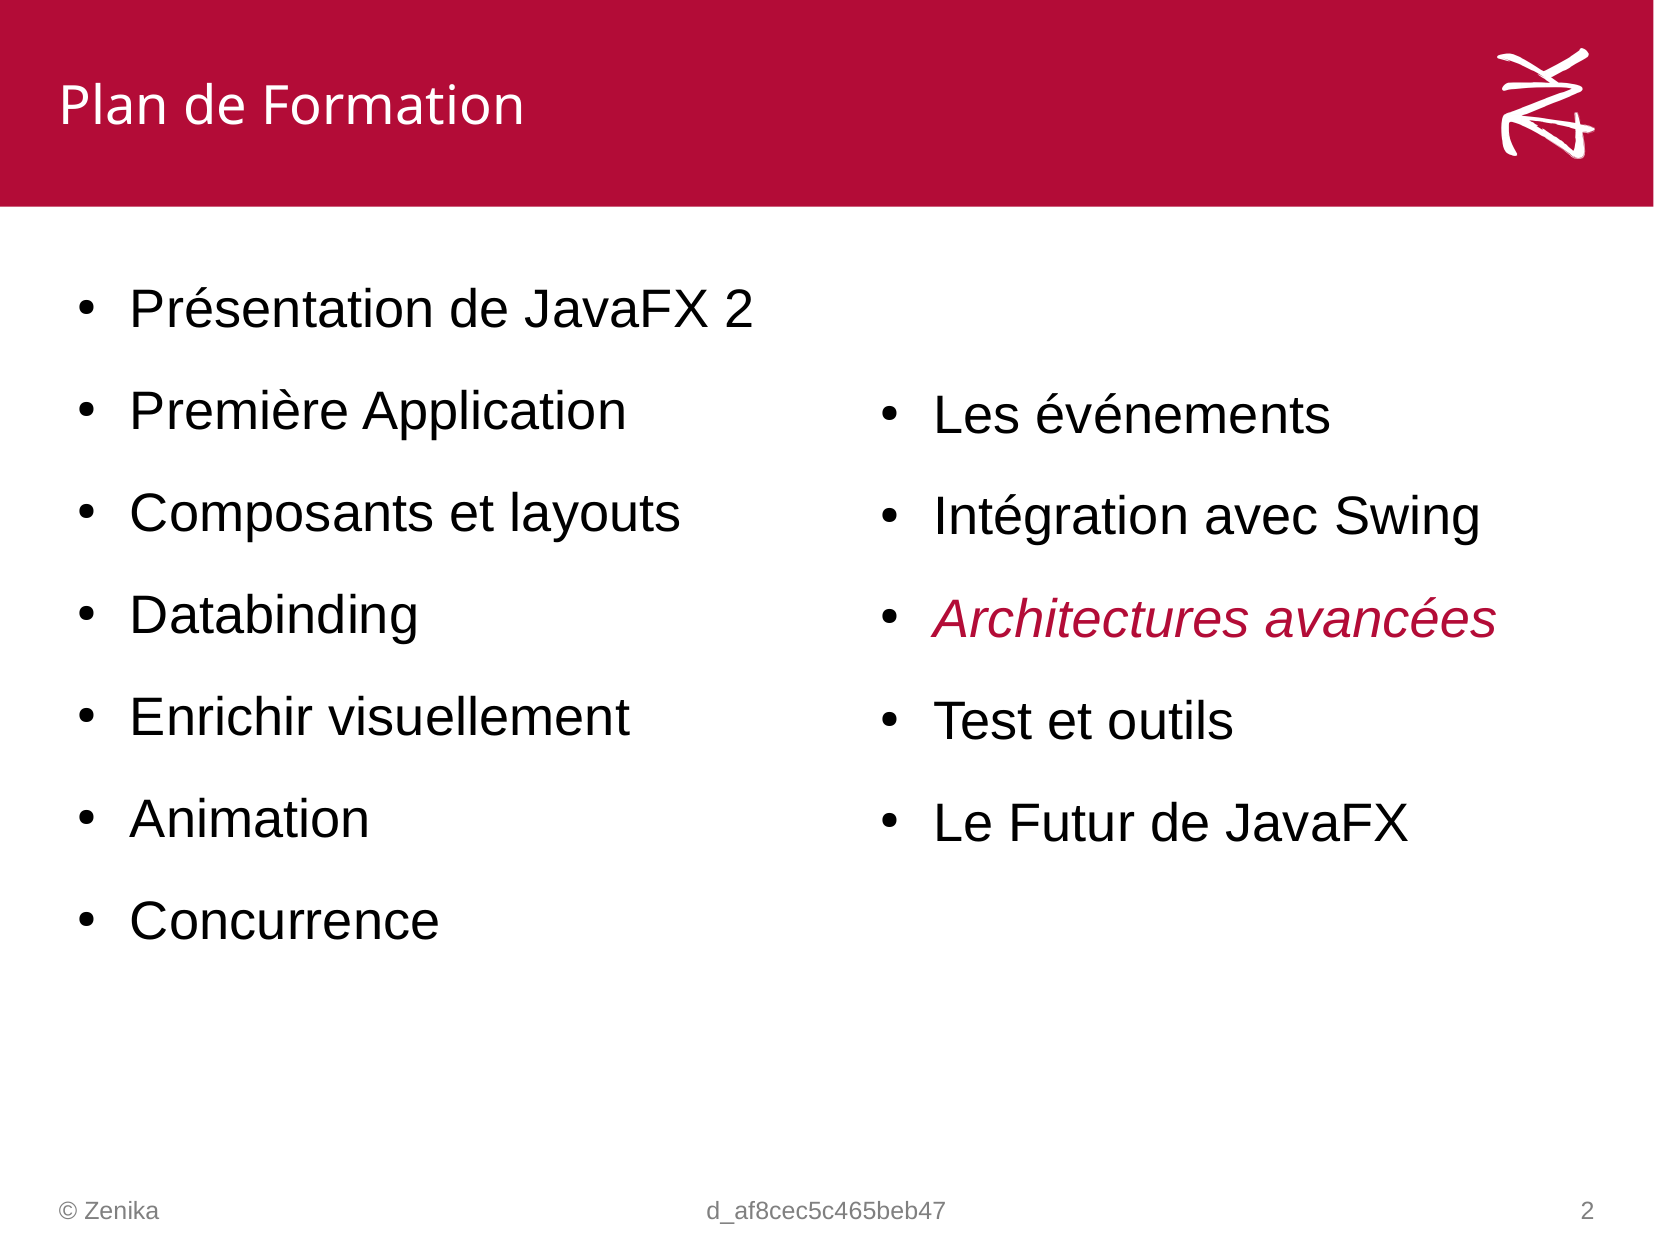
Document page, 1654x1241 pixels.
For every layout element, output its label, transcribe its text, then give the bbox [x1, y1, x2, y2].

title Plan de Formation [59, 29, 1595, 178]
list Les événements Intégration avec Swing Architectures avancées Test et outils Le Futur de JavaFX [862, 353, 1629, 1072]
list Présentation de JavaFX 2 Première Application Composants et layouts Databinding Enrichir visuellement Animation Concurrence [59, 248, 826, 981]
